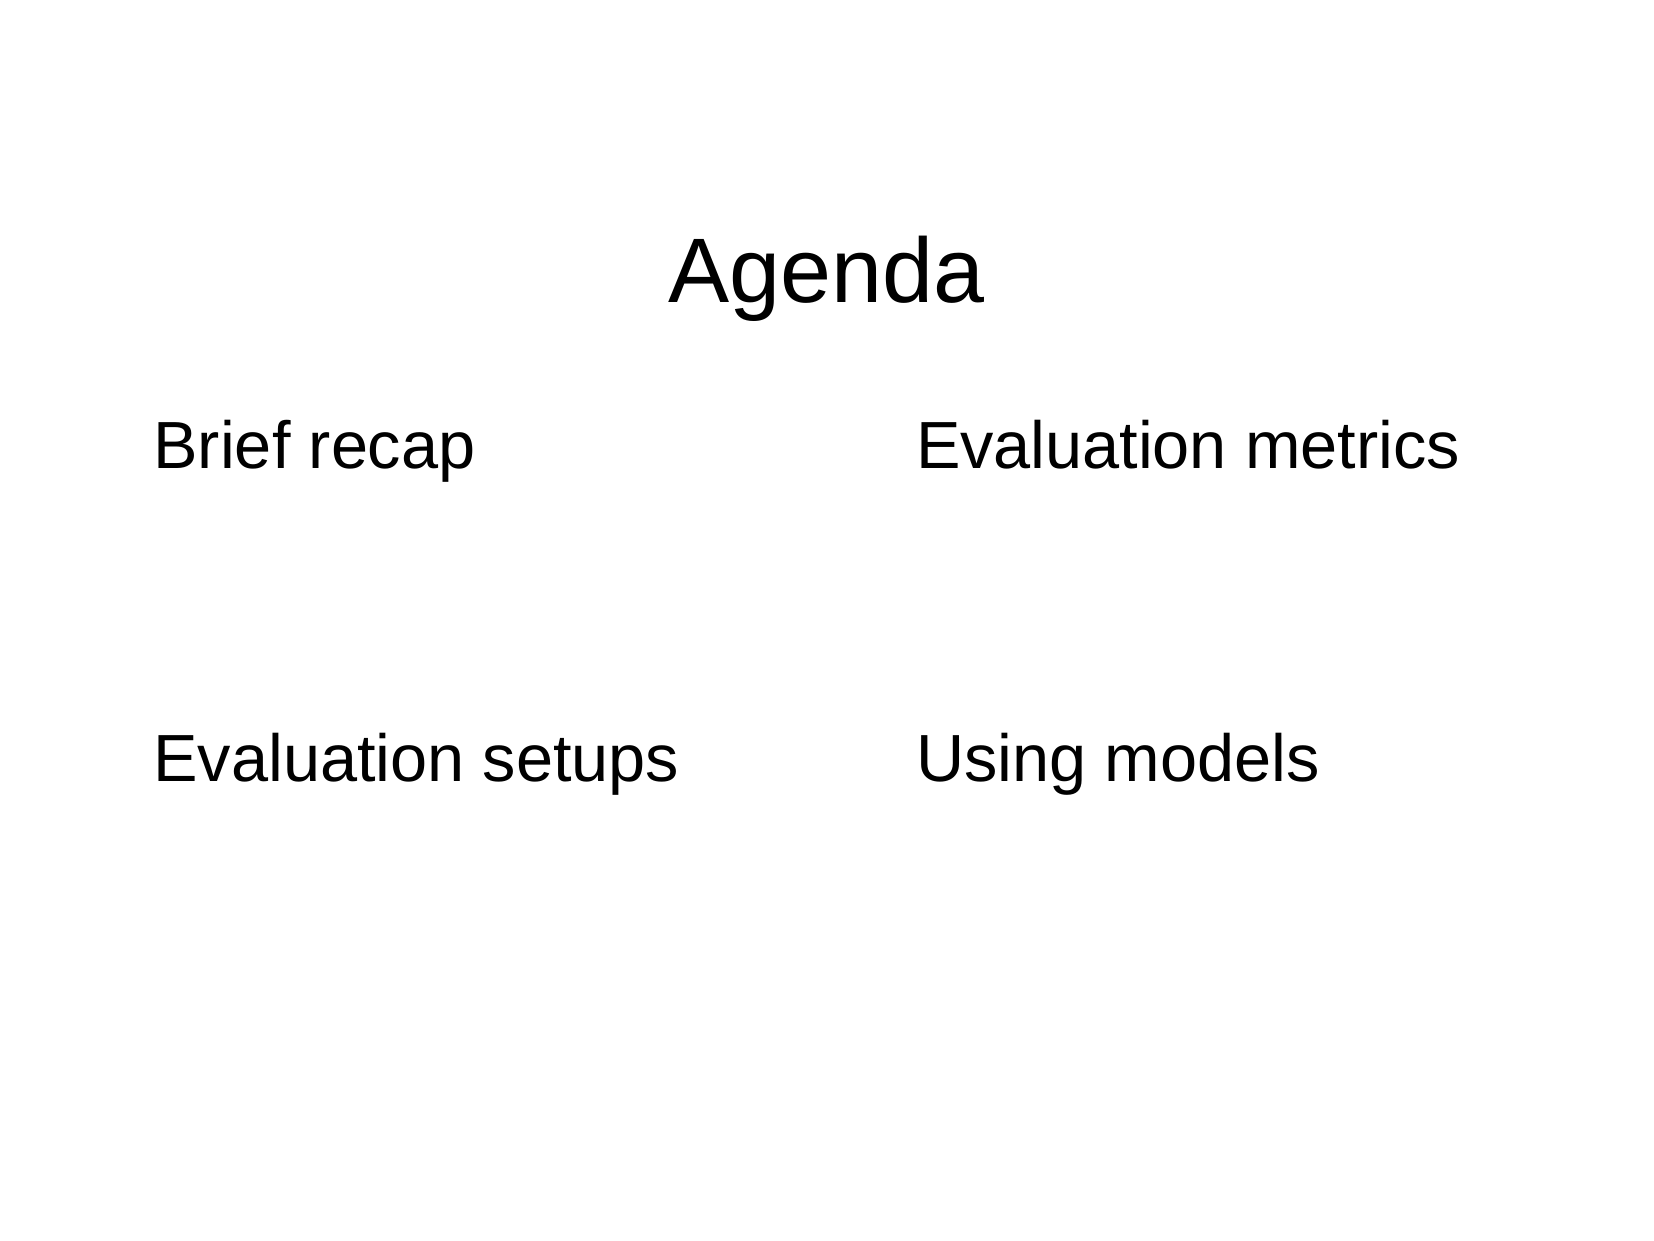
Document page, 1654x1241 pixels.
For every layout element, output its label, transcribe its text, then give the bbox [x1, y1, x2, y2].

list Evaluation metrics Using models [845, 408, 1572, 1227]
title Agenda [82, 167, 1571, 375]
list Brief recap Evaluation setups [82, 408, 809, 1227]
